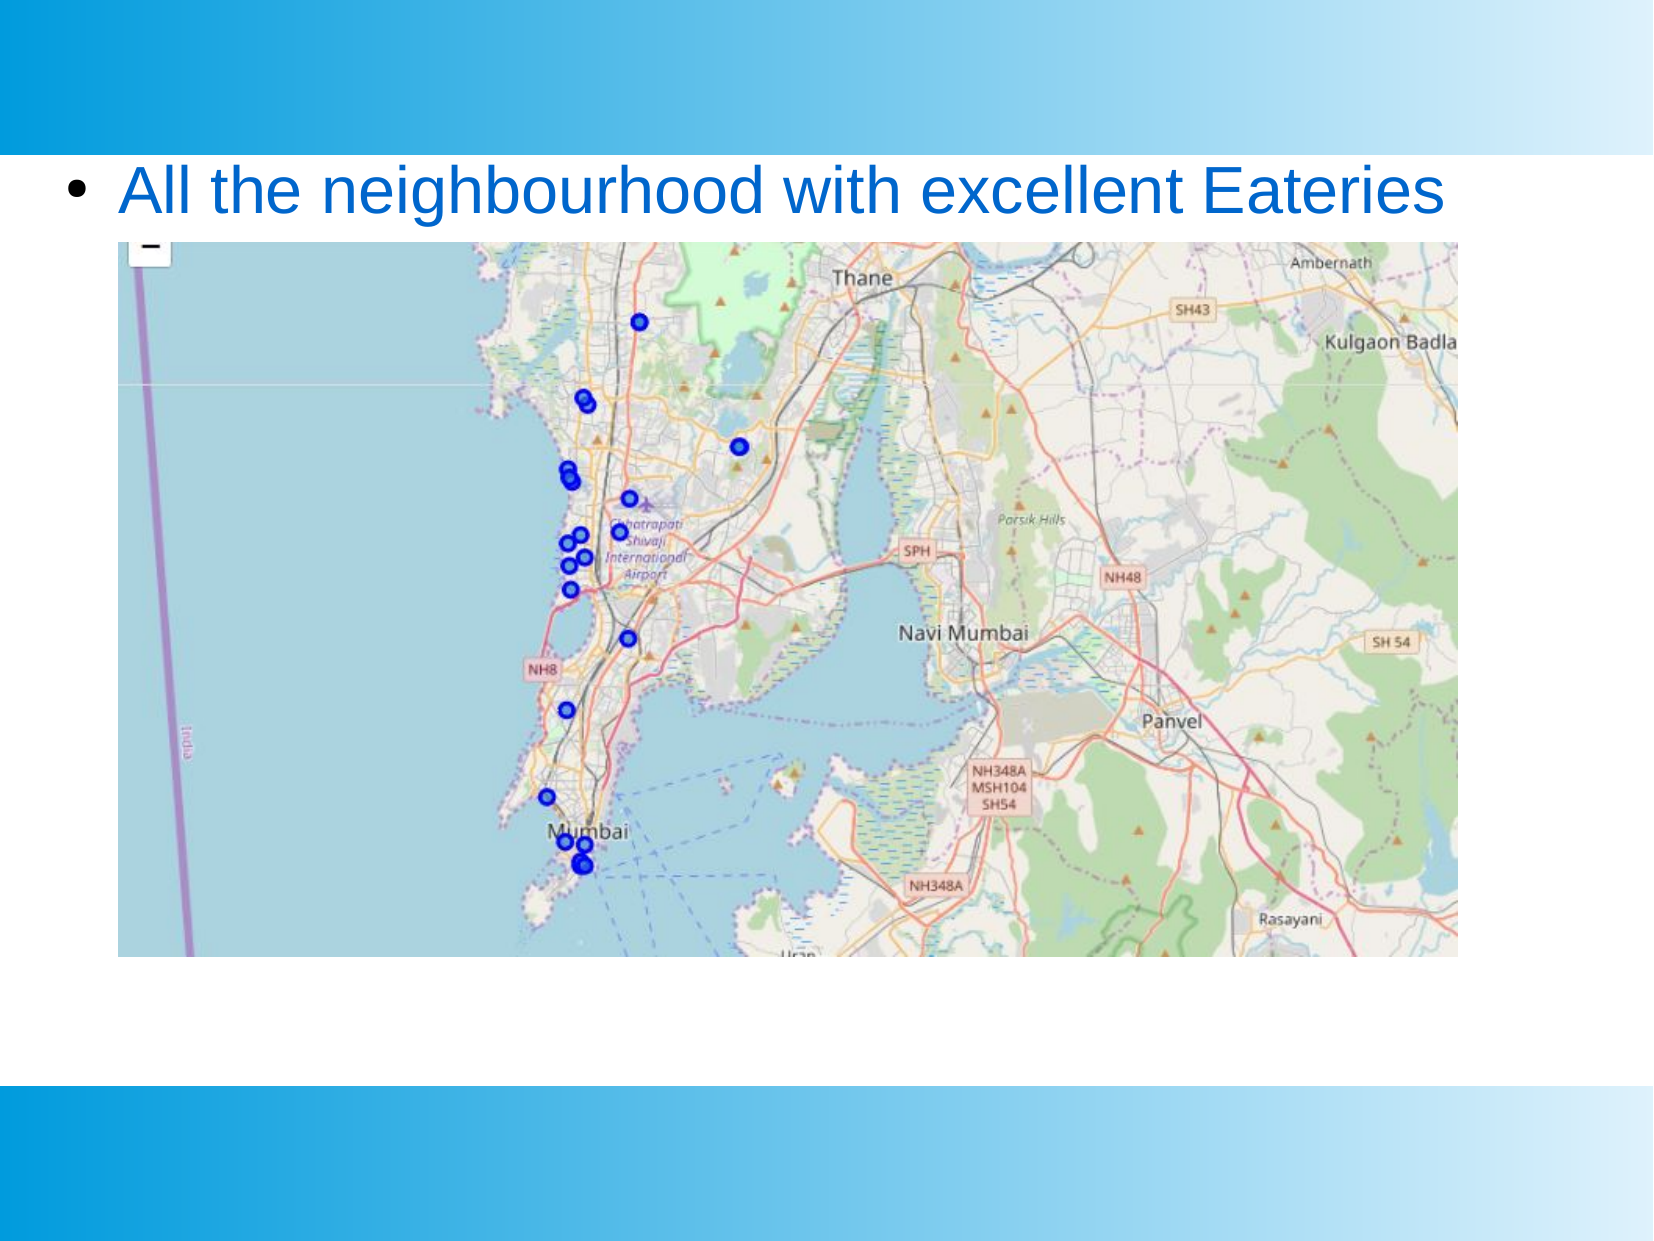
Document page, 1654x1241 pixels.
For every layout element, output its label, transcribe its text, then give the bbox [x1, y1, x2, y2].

list All the neighbourhood with excellent Eateries [47, 153, 1536, 873]
picture [118, 242, 1458, 957]
